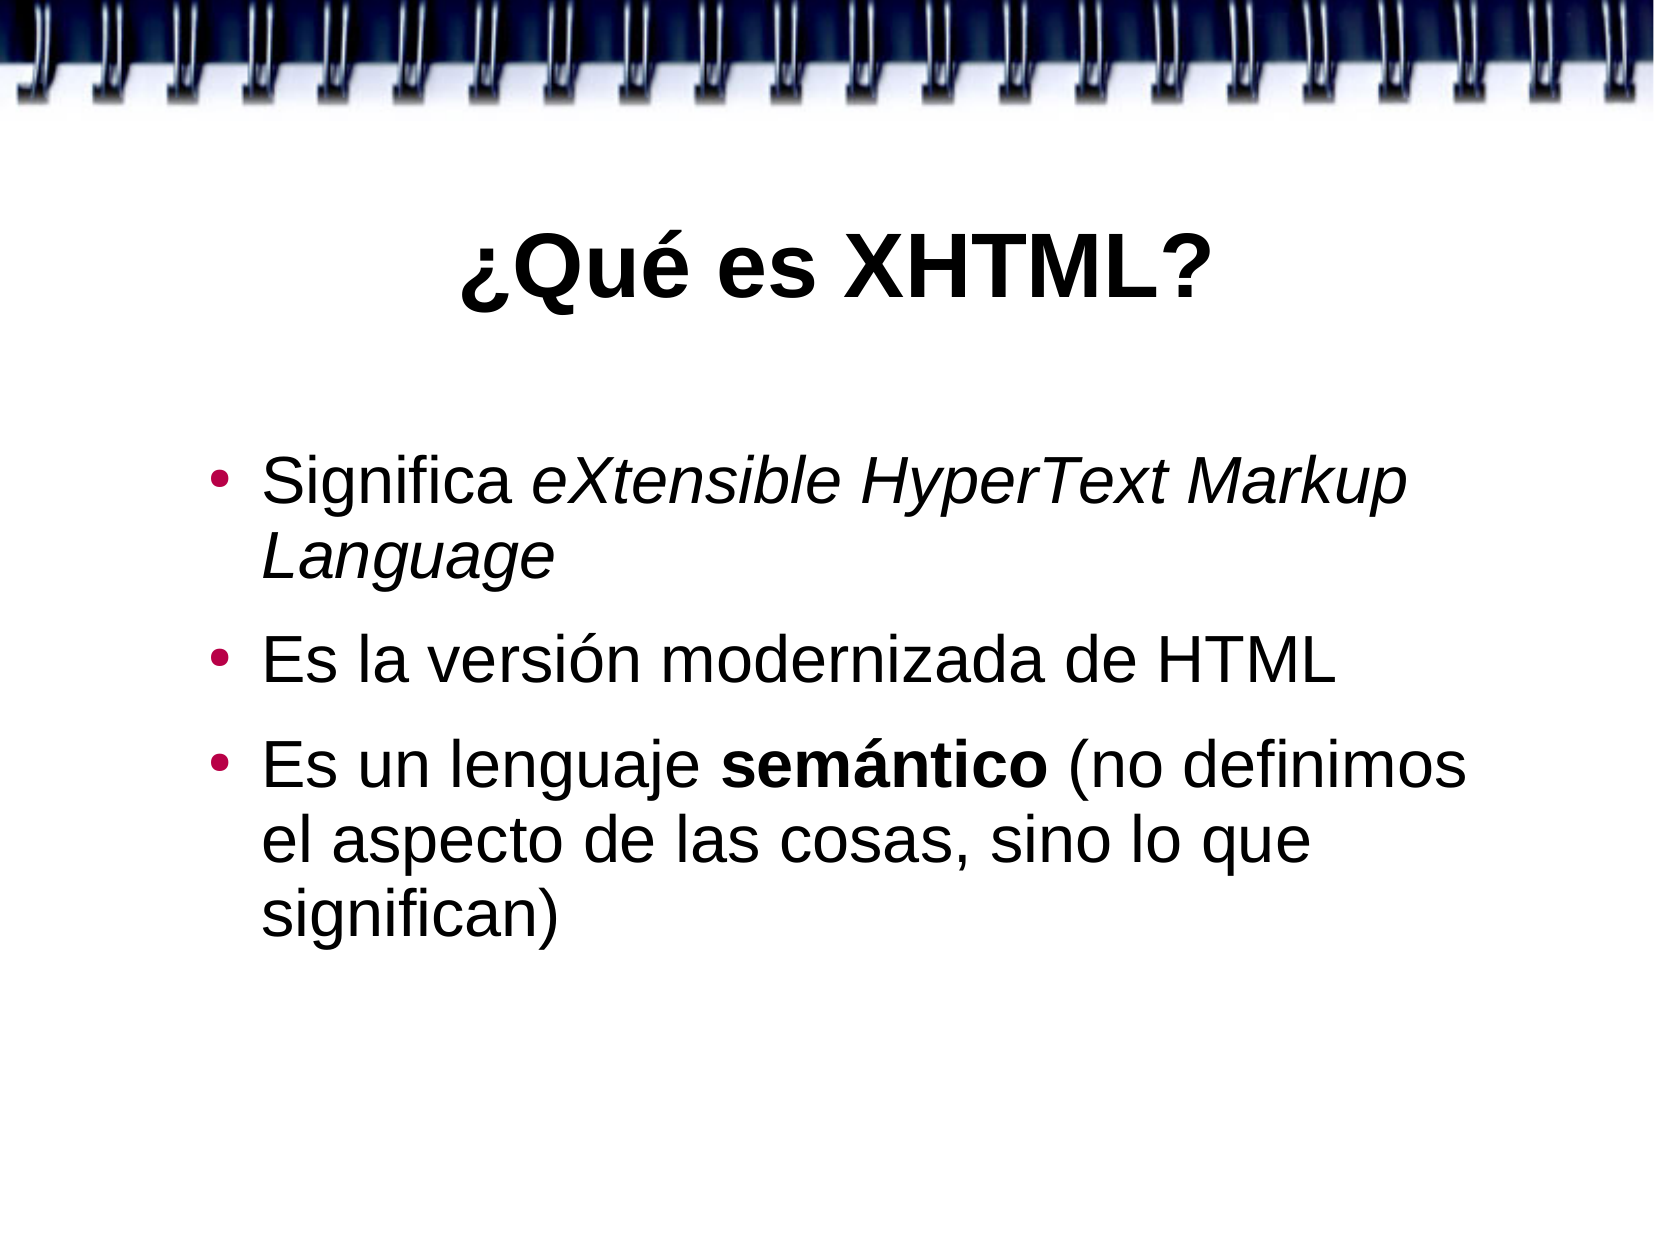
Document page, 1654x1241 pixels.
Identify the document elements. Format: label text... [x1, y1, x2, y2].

list Significa eXtensible HyperText Markup Language Es la versión modernizada de HTML Es un lenguaje semántico (no definimos el aspecto de las cosas, sino lo que significan) [190, 443, 1472, 1059]
title ¿Qué es XHTML? [139, 161, 1535, 370]
picture [0, 0, 1654, 121]
